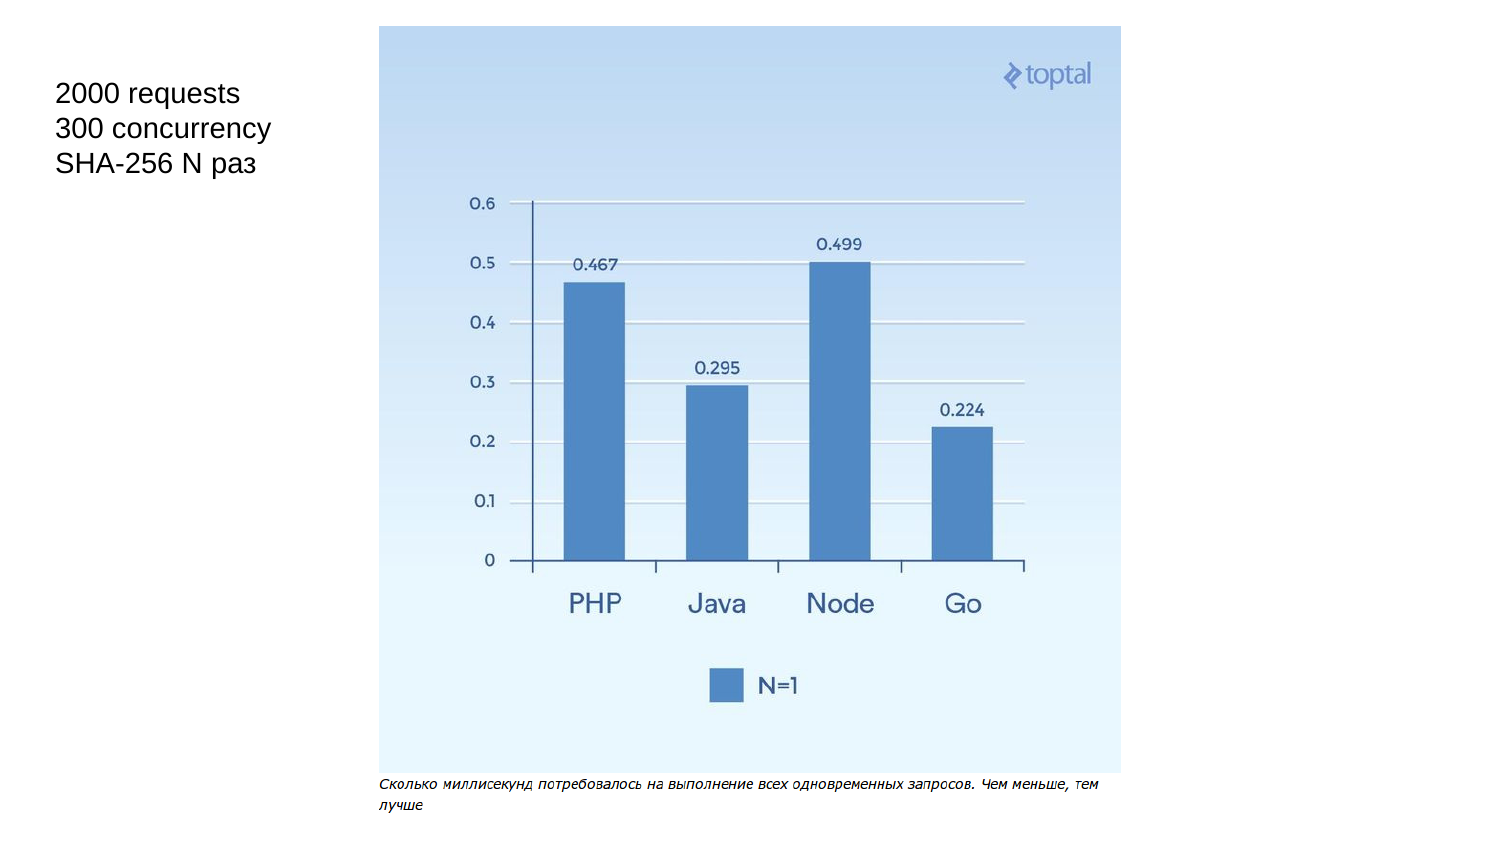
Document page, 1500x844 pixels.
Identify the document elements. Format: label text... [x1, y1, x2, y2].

picture [379, 24, 1121, 819]
text_box 2000 requests 300 concurrency SHA-256 N раз [40, 59, 380, 232]
